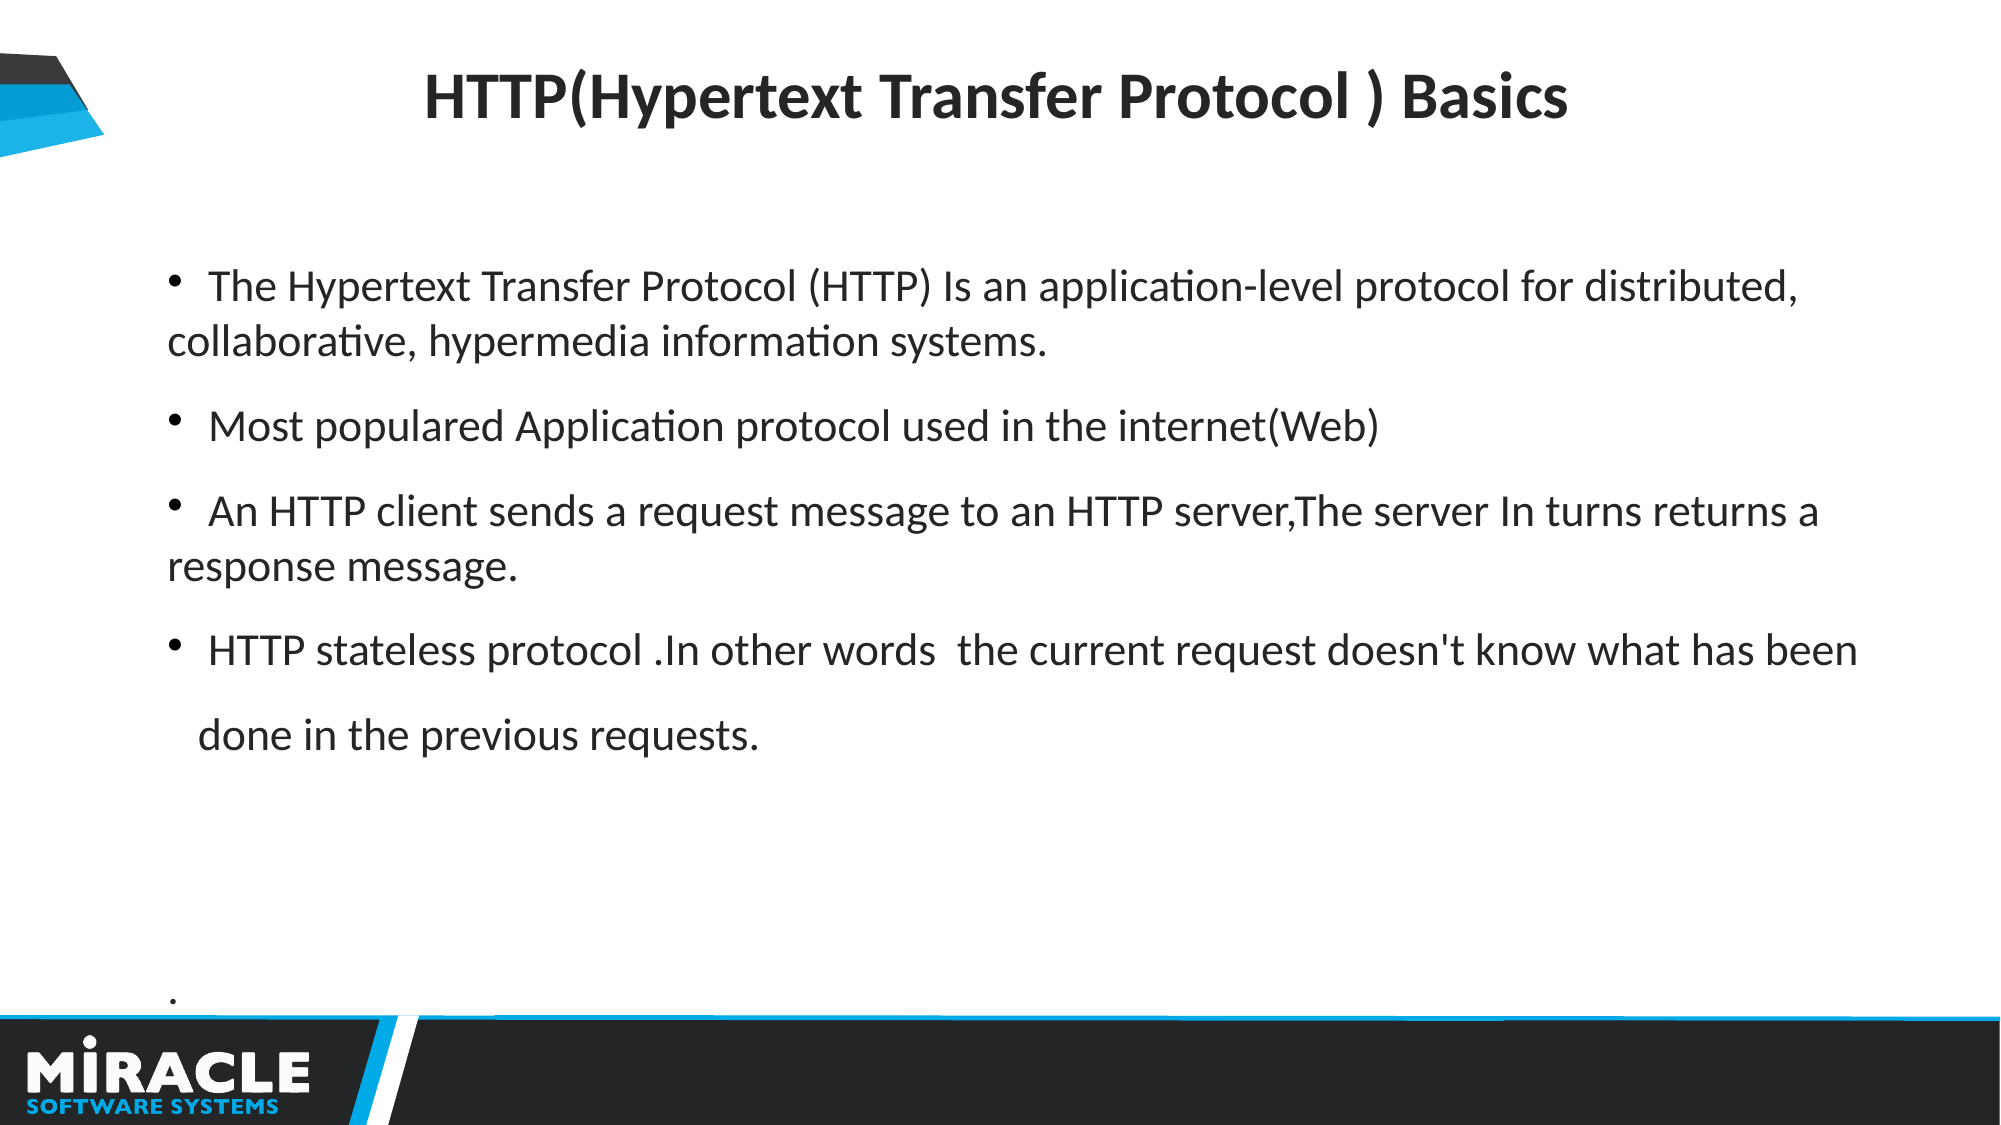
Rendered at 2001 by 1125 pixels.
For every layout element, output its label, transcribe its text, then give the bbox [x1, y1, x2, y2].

text_box HTTP(Hypertext Transfer Protocol ) Basics [0, 44, 1606, 192]
text_box The Hypertext Transfer Protocol (HTTP) Is an application-level protocol for distributed, collaborative, hypermedia information systems. Most populared Application protocol used in the internet(Web) An HTTP client sends a request message to an HTTP server,The server In turns returns a response message. HTTP stateless protocol .In other words the current request doesn't know what has been done in the previous requests. . [152, 248, 1966, 1036]
